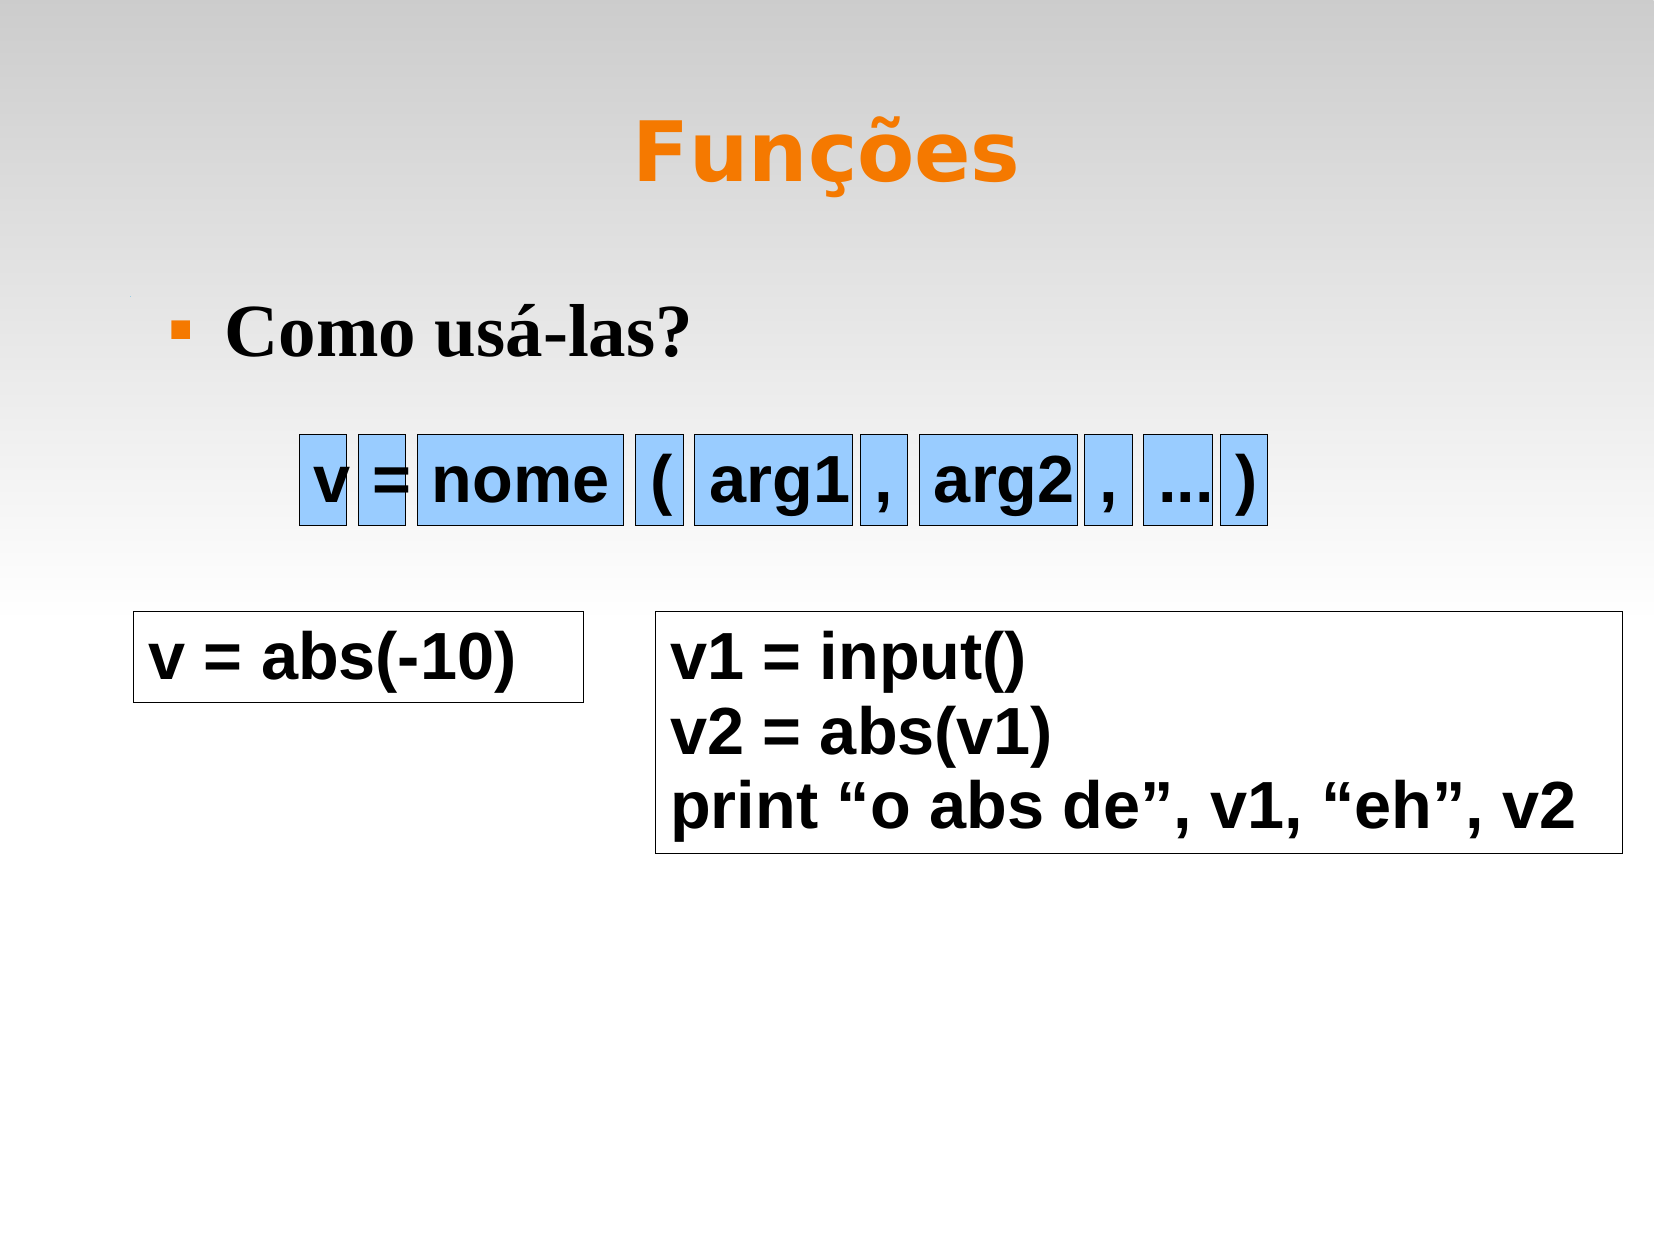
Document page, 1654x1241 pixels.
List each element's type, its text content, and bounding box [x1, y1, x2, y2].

text_box ... [1143, 434, 1213, 526]
text_box nome [417, 434, 624, 526]
text_box v1 = input() v2 = abs(v1) print “o abs de”, v1, “eh”, v2 [655, 611, 1623, 854]
text_box ) [1220, 434, 1268, 526]
text_box , [1084, 434, 1133, 526]
title Funções [82, 49, 1571, 257]
list Como usá-las? [82, 290, 1571, 1109]
text_box arg2 [919, 434, 1078, 526]
text_box arg1 [694, 434, 853, 526]
text_box ( [635, 434, 684, 526]
text_box v [299, 434, 347, 526]
text_box , [860, 434, 908, 526]
text_box v = abs(-10) [133, 611, 584, 703]
text_box = [358, 434, 406, 526]
